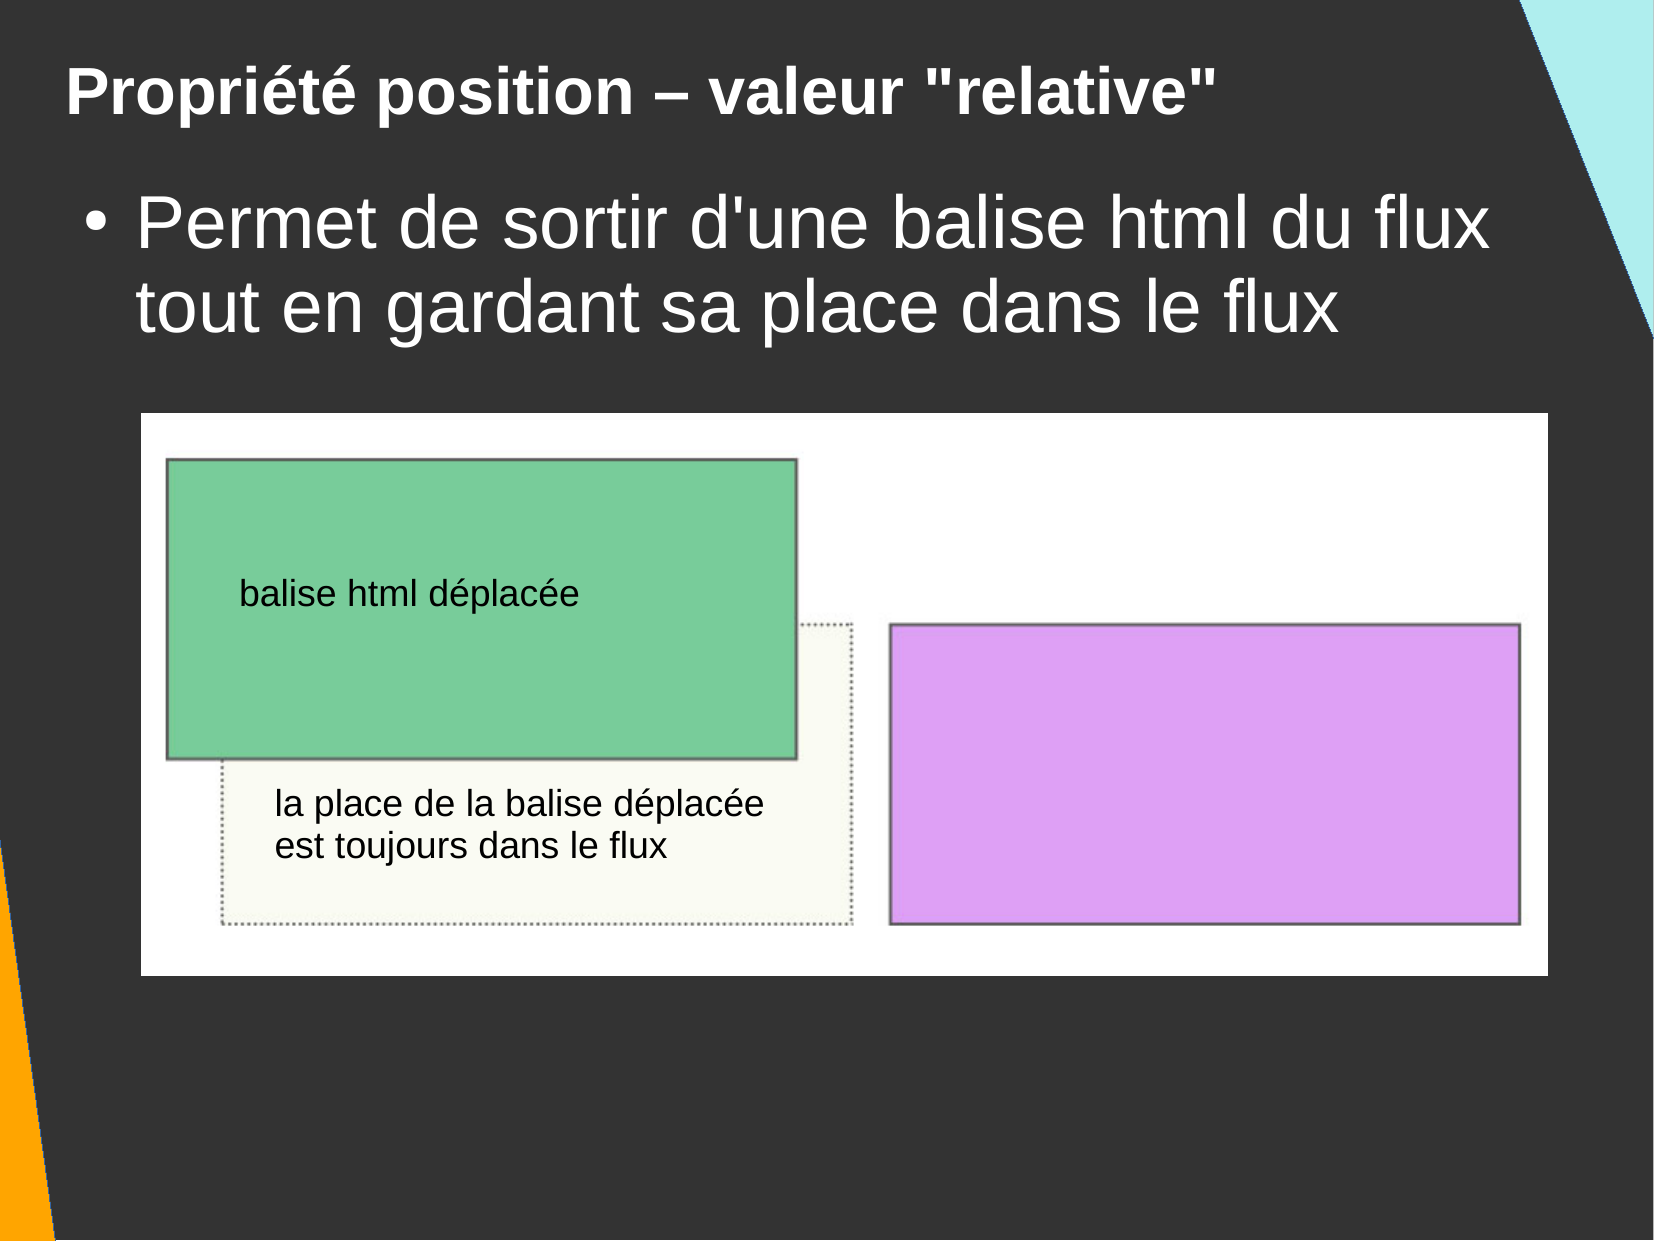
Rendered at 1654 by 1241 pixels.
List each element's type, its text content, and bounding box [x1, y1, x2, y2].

title Propriété position – valeur "relative" [64, 54, 1553, 135]
text_box [1519, 0, 1654, 339]
text_box [0, 839, 56, 1241]
text_box balise html déplacée [224, 564, 603, 622]
picture [141, 413, 1548, 976]
list Permet de sortir d'une balise html du flux tout en gardant sa place dans le flux [64, 180, 1604, 402]
text_box la place de la balise déplacée est toujours dans le flux [259, 775, 804, 874]
